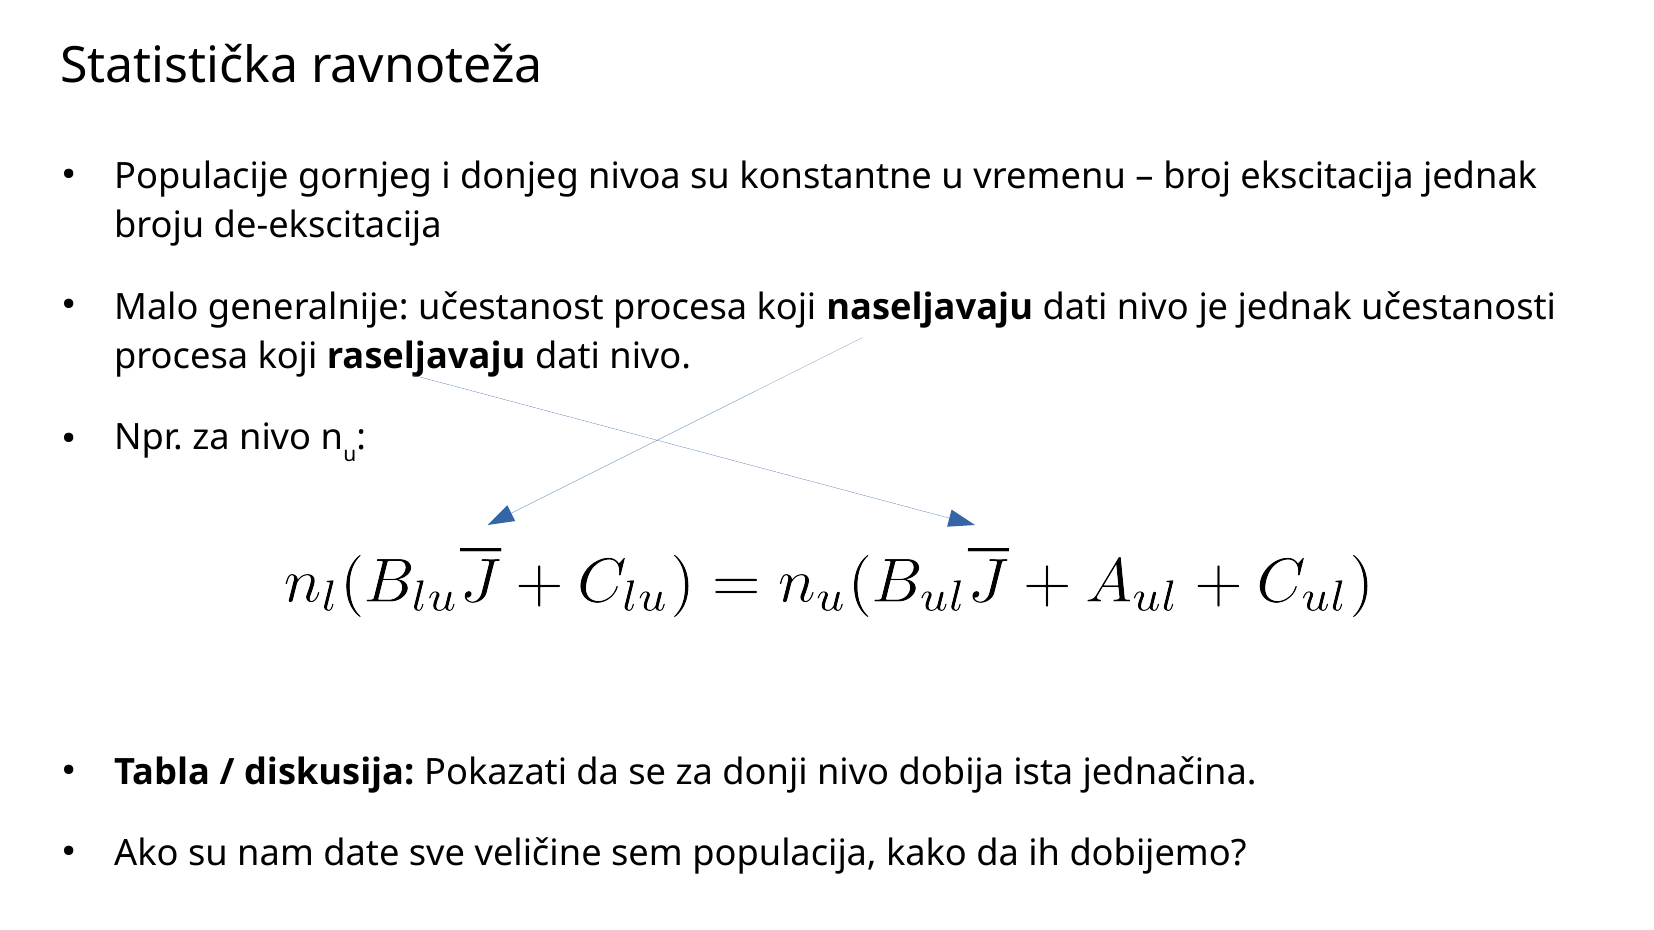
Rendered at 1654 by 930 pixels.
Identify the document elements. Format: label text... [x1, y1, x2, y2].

title Statistička ravnoteža [59, 13, 1648, 113]
list Populacije gornjeg i donjeg nivoa su konstantne u vremenu – broj ekscitacija jednak broju de-ekscitacija Malo generalnije: učestanost procesa koji naseljavaju dati nivo je jednak učestanosti procesa koji raseljavaju dati nivo. Npr. za nivo nu: Tabla / diskusija: Pokazati da se za donji nivo dobija ista jednačina. Ako su nam date sve veličine sem populacija, kako da ih dobijemo? [45, 149, 1635, 880]
picture [285, 548, 1368, 618]
